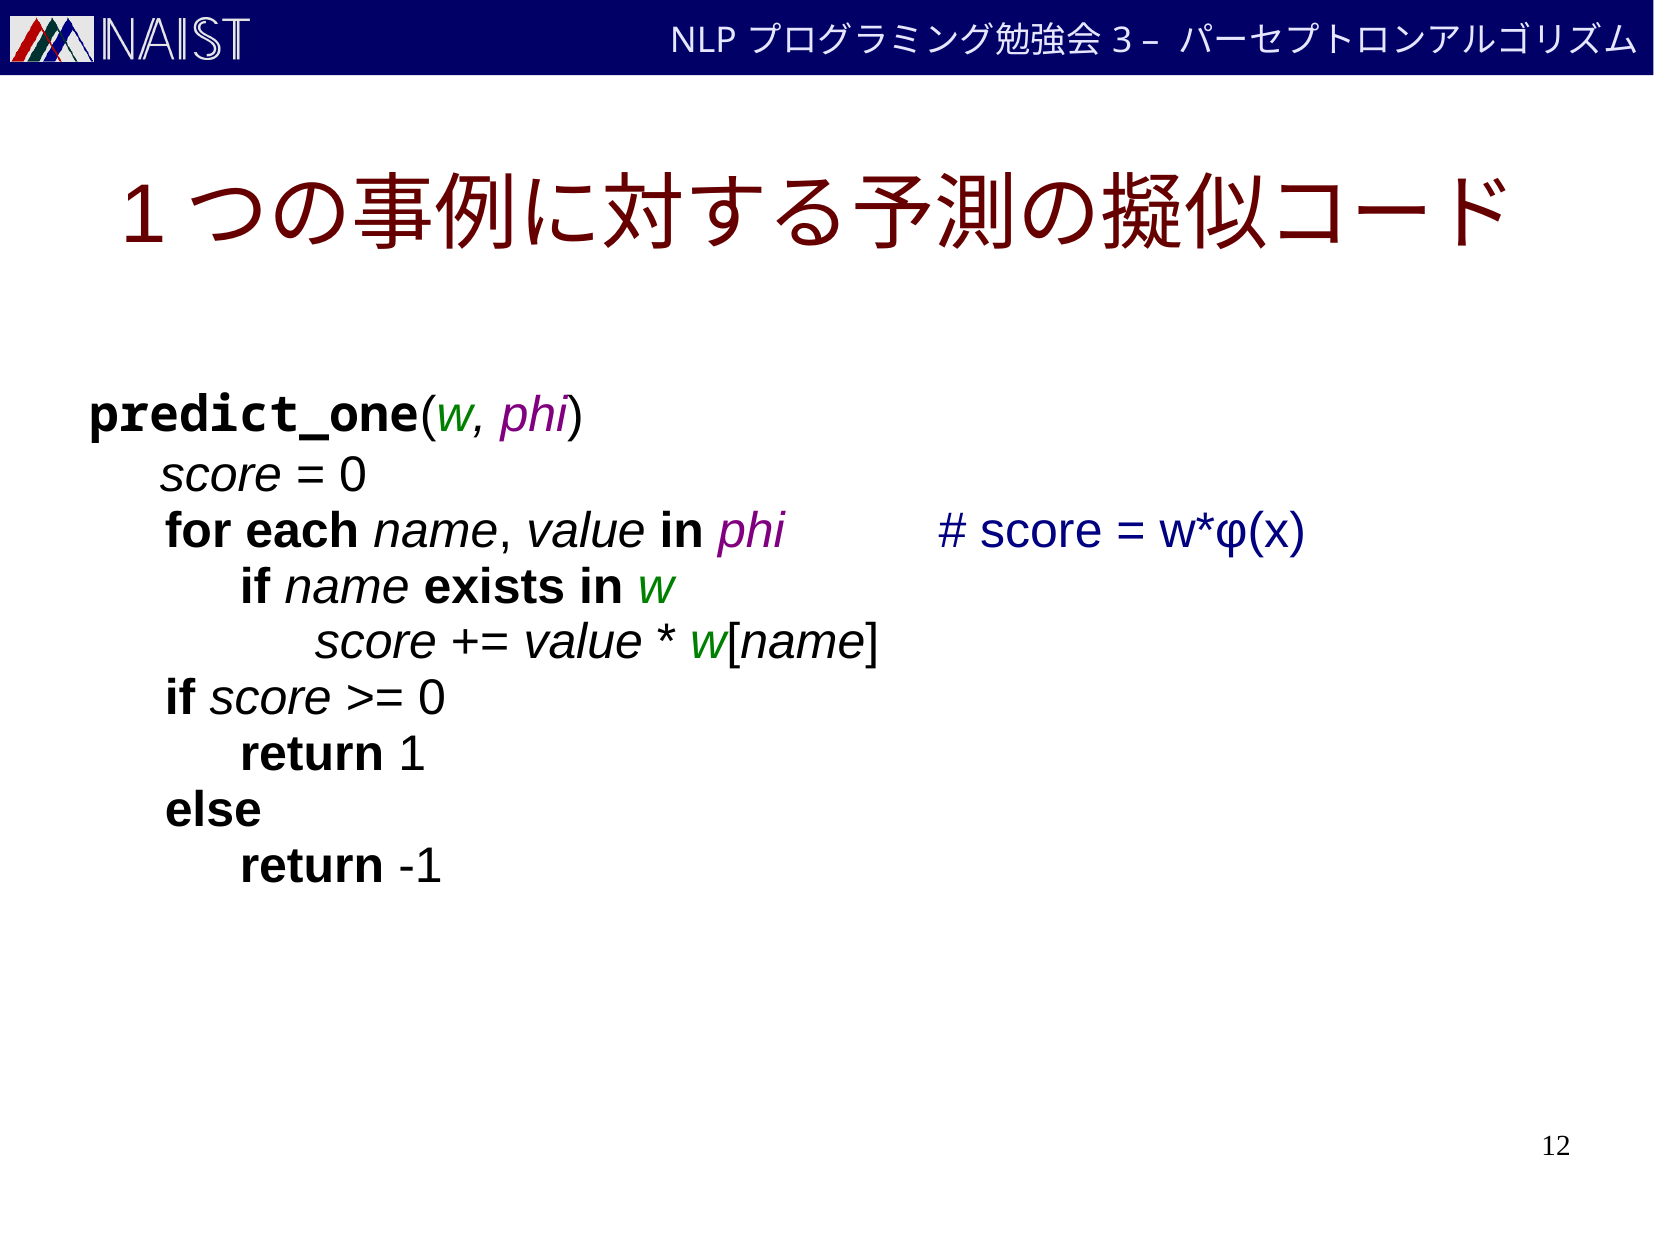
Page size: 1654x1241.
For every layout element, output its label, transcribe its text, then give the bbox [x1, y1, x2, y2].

picture [102, 17, 251, 60]
title 1つの事例に対する予測の擬似コード [75, 110, 1564, 302]
text_box predict_one(w, phi) score = 0 for each name, value in phi # score = w*φ(x) if name exists in w score += value * w[name] if score >= 0 return 1 else return -1 [75, 370, 1322, 897]
picture [10, 16, 94, 62]
